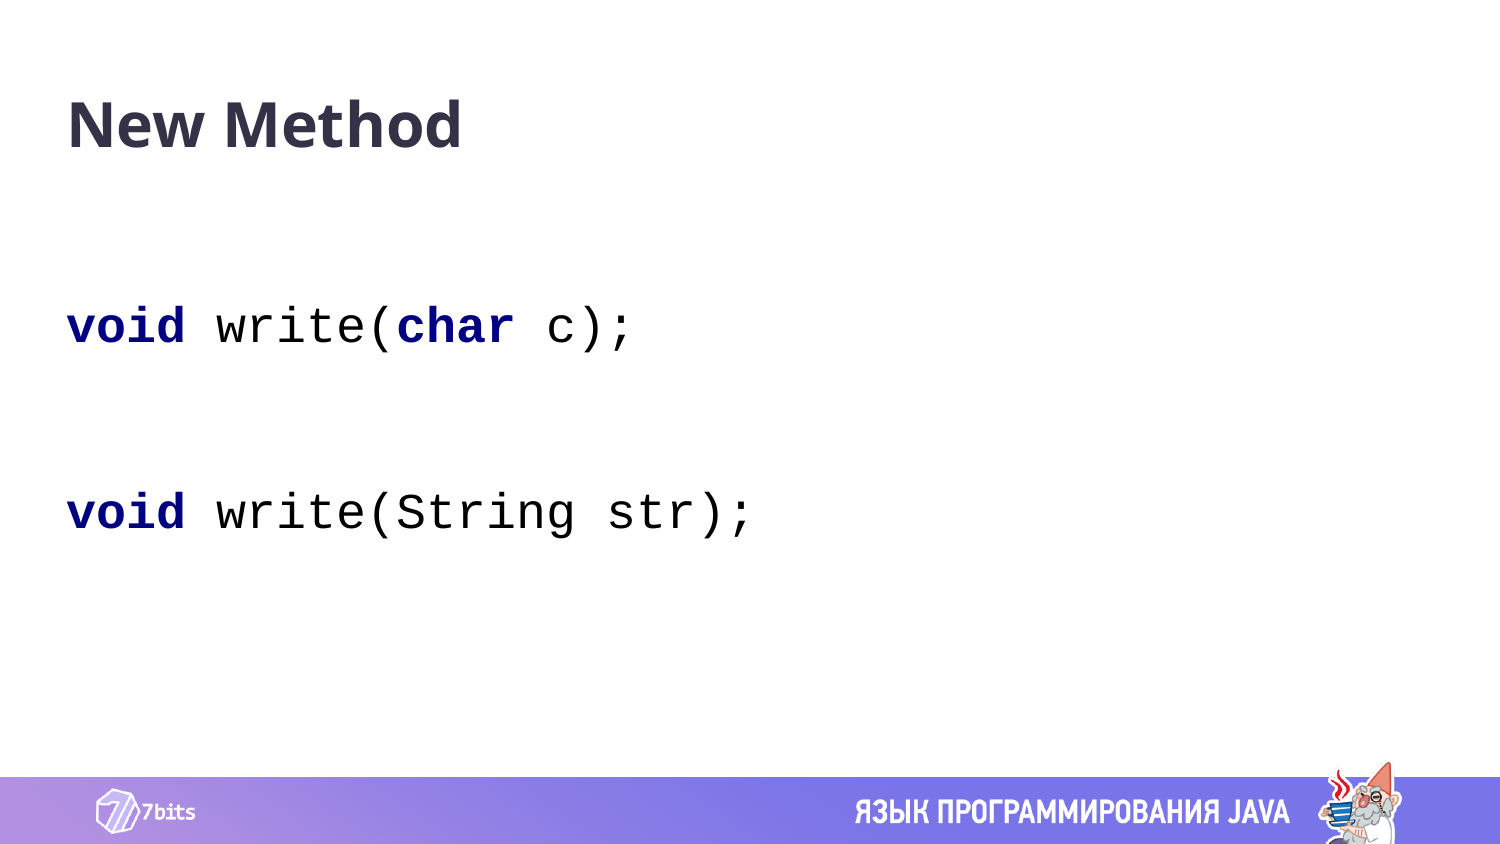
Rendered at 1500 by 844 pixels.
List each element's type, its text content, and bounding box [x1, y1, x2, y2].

list void write(char c); void write(String str); [51, 184, 1449, 745]
picture [0, 717, 1500, 844]
title New Method [51, 69, 1449, 164]
